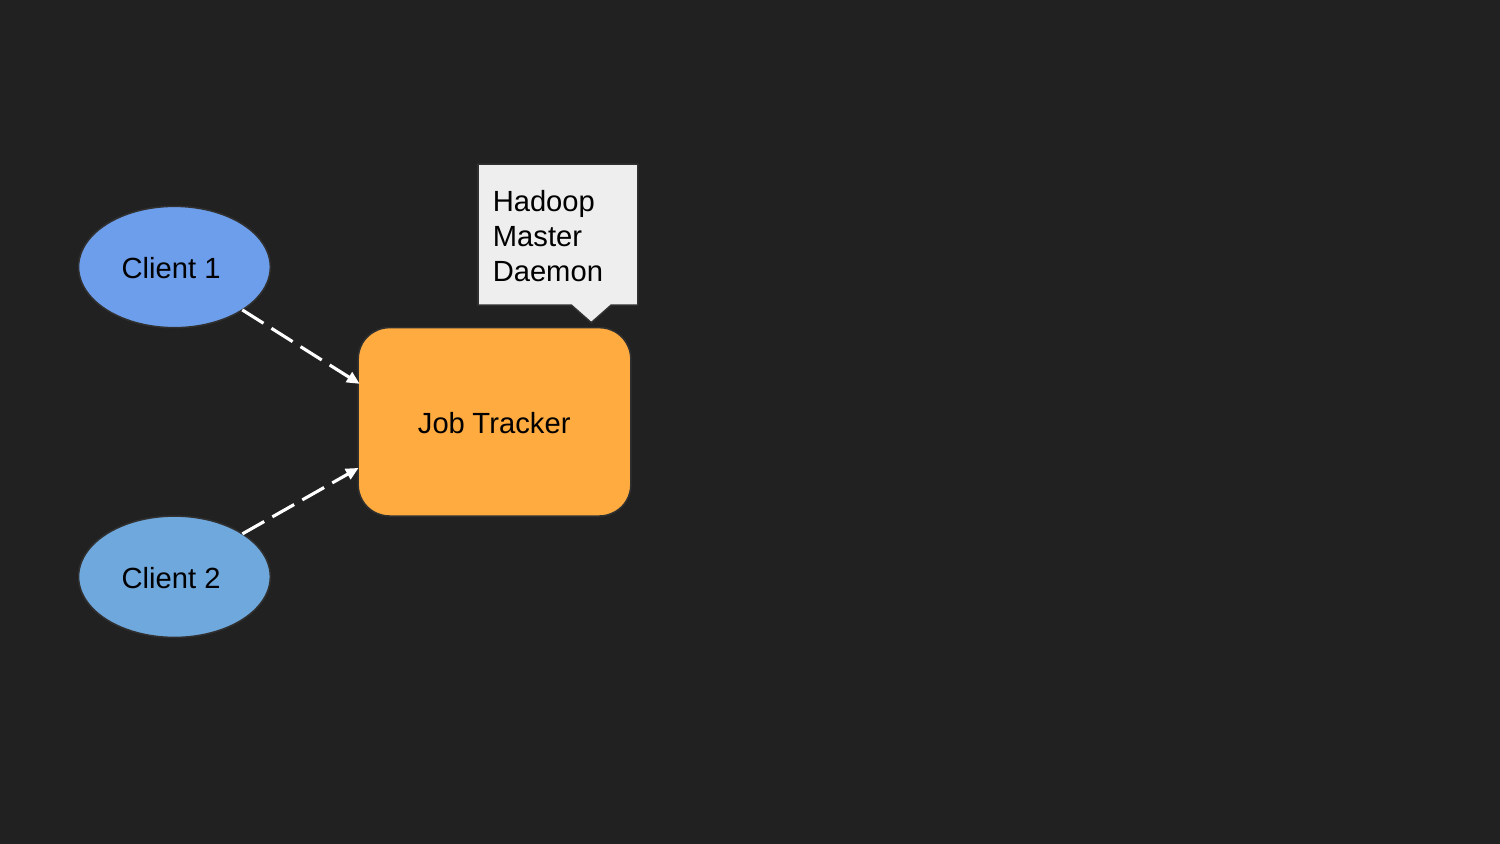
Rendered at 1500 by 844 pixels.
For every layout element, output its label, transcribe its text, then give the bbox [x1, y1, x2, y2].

text_box Hadoop Master Daemon [477, 164, 638, 323]
text_box Job Tracker [358, 327, 631, 517]
text_box Client 2 [78, 516, 271, 638]
text_box Client 1 [78, 206, 271, 328]
